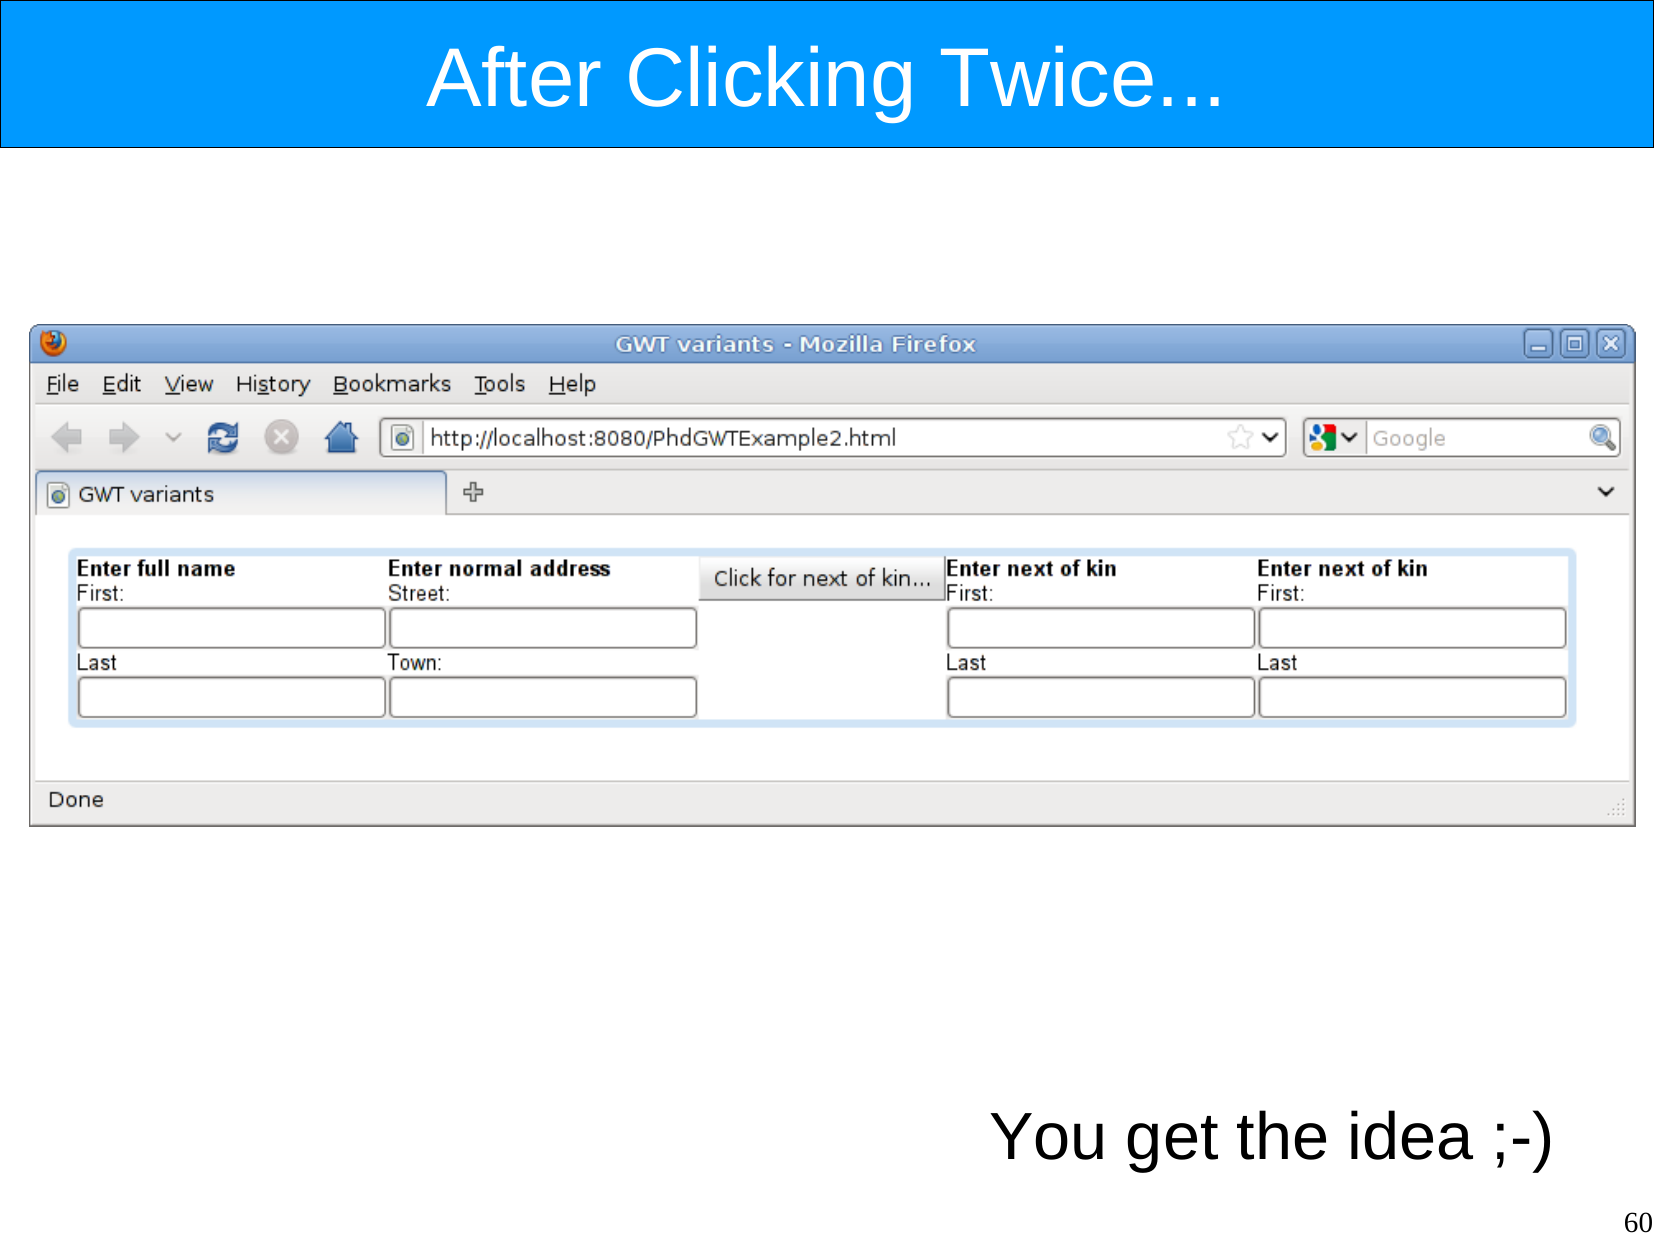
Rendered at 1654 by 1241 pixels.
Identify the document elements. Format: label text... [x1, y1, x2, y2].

picture [29, 324, 1636, 827]
title After Clicking Twice... [82, 21, 1571, 135]
text_box You get the idea ;-) [974, 1091, 1592, 1182]
